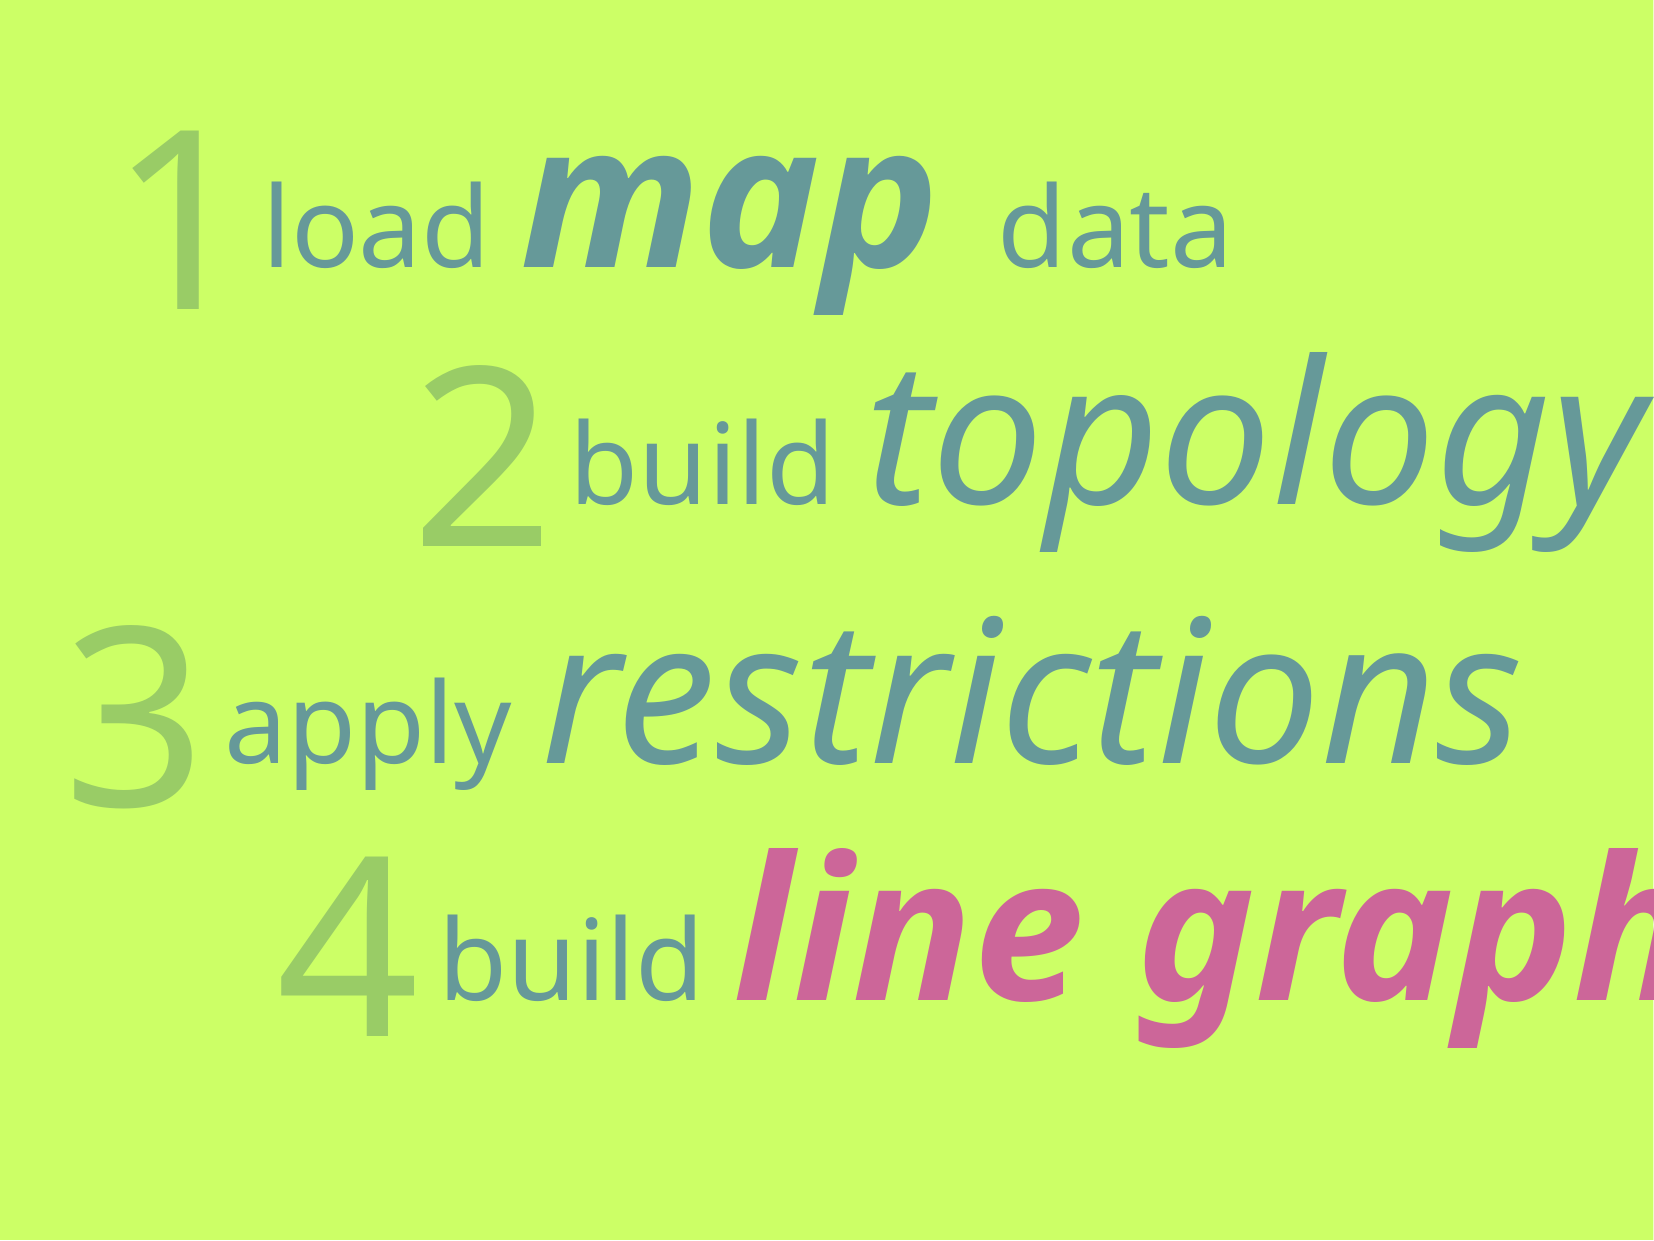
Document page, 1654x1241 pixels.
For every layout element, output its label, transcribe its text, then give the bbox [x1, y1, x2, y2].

text_box 1 [95, 35, 266, 431]
text_box 3 [48, 531, 219, 927]
text_box apply restrictions [219, 542, 1396, 862]
text_box load map data [266, 46, 1131, 367]
text_box 2 [397, 271, 567, 667]
text_box build topology [567, 283, 1526, 603]
text_box 4 [261, 761, 431, 1157]
text_box build line graph [431, 779, 1524, 1099]
